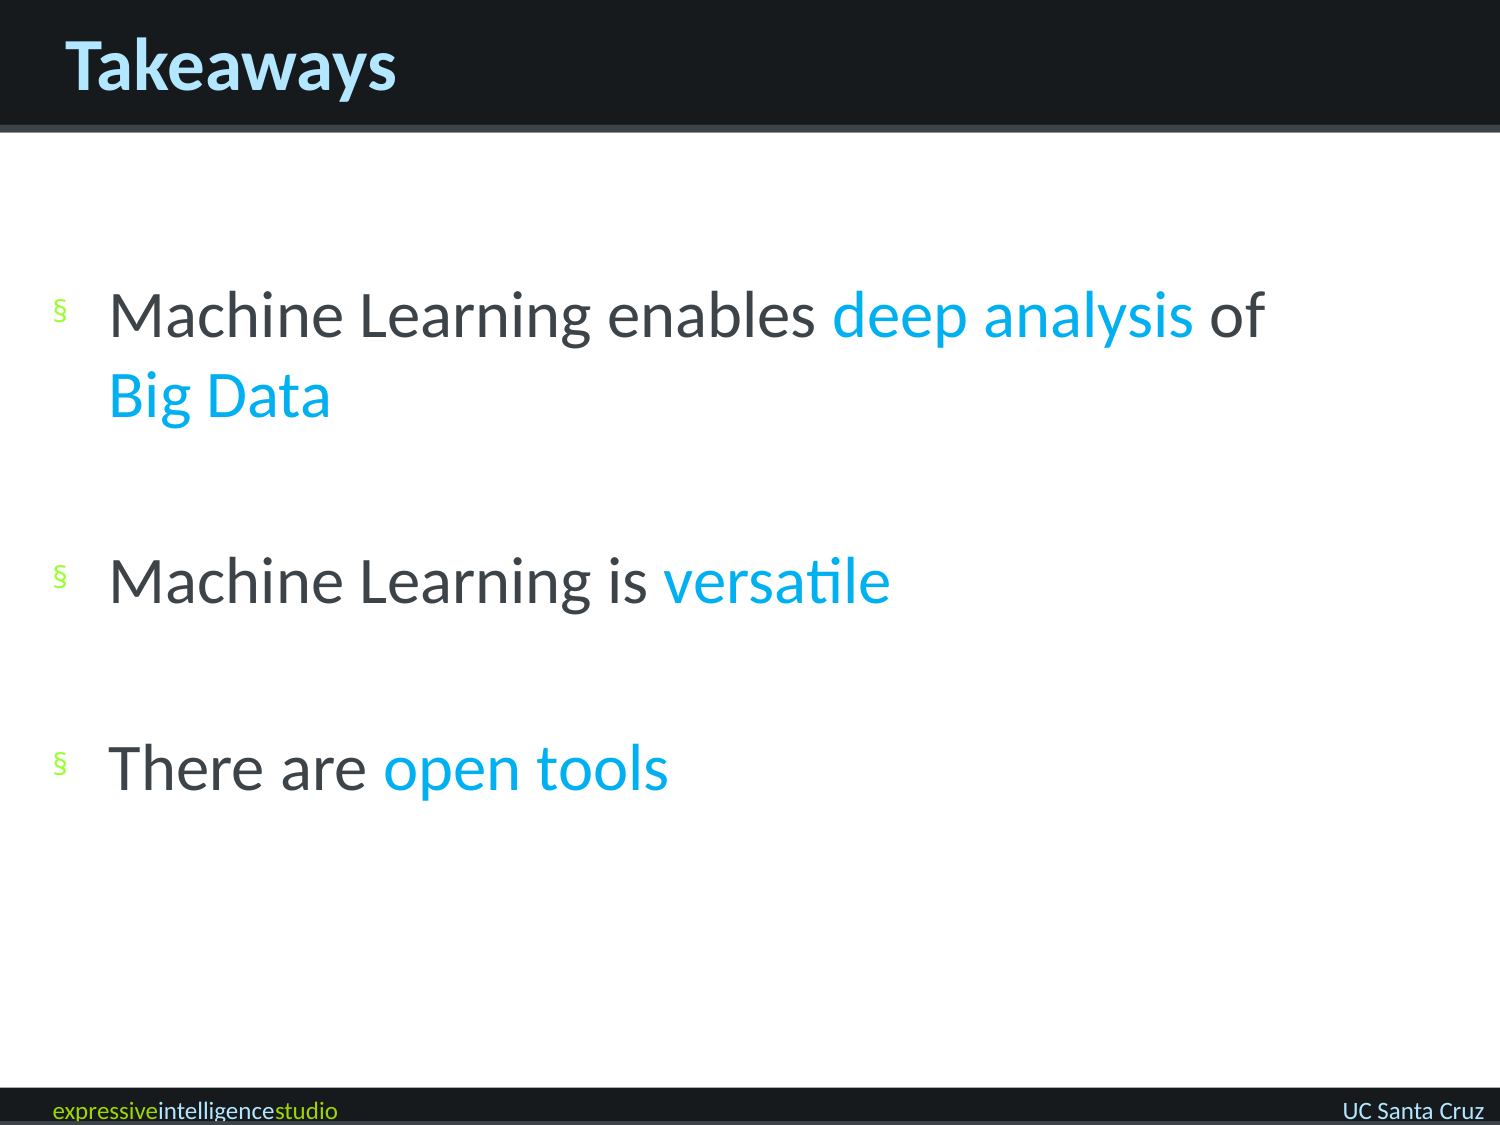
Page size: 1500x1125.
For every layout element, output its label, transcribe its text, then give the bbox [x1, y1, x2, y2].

title Takeaways [50, 0, 1400, 130]
list Machine Learning enables deep analysis of Big Data Machine Learning is versatile There are open tools [37, 162, 1350, 993]
